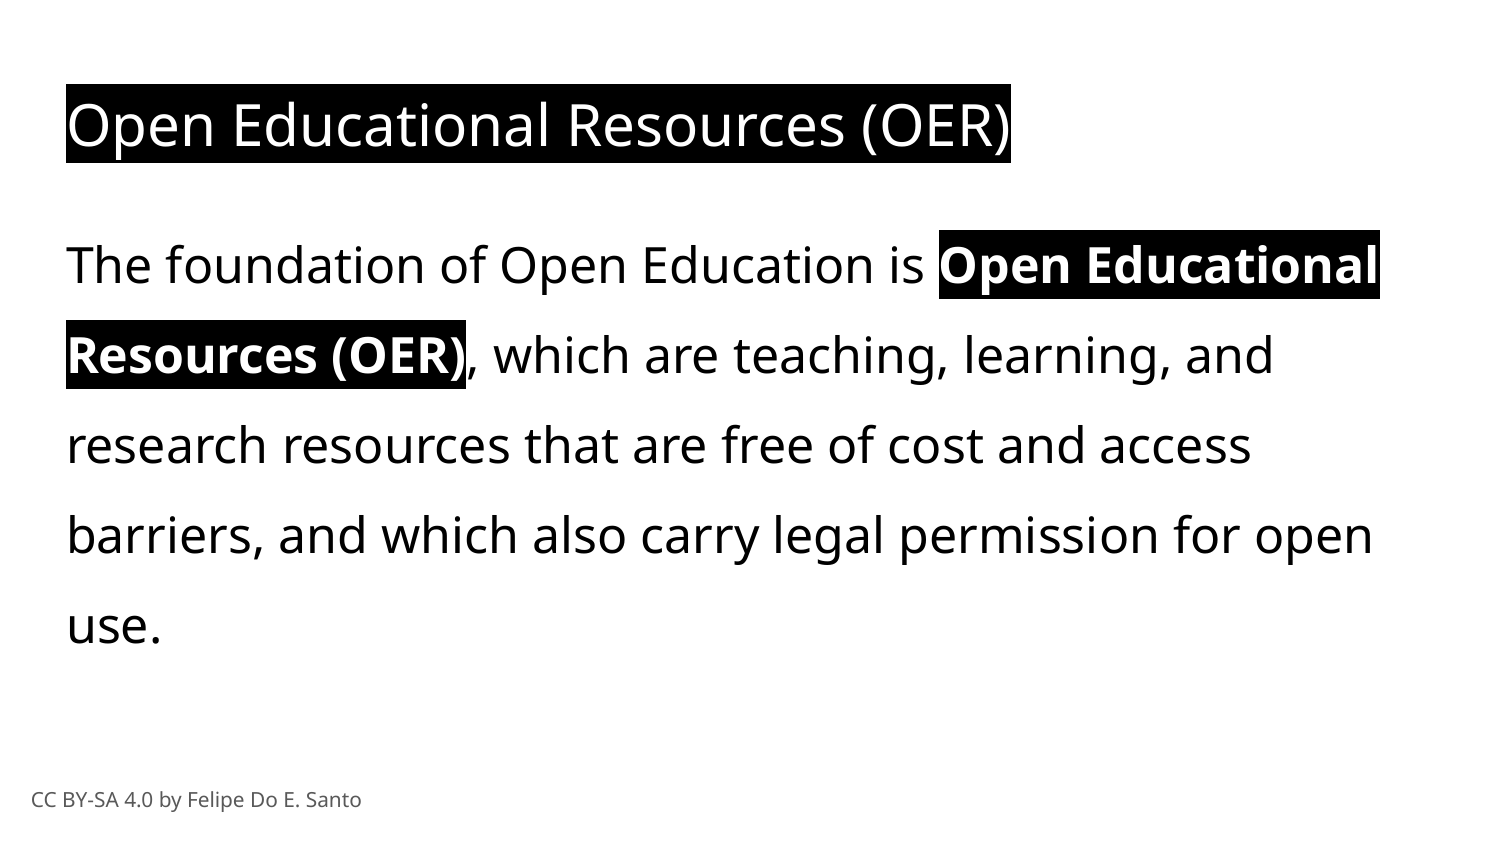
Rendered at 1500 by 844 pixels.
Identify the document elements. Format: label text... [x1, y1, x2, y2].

text_box CC BY-SA 4.0 by Felipe Do E. Santo [15, 771, 421, 826]
title Open Educational Resources (OER) [51, 72, 1449, 167]
list The foundation of Open Education is Open Educational Resources (OER), which are teaching, learning, and research resources that are free of cost and access barriers, and which also carry legal permission for open use. [51, 189, 1449, 750]
